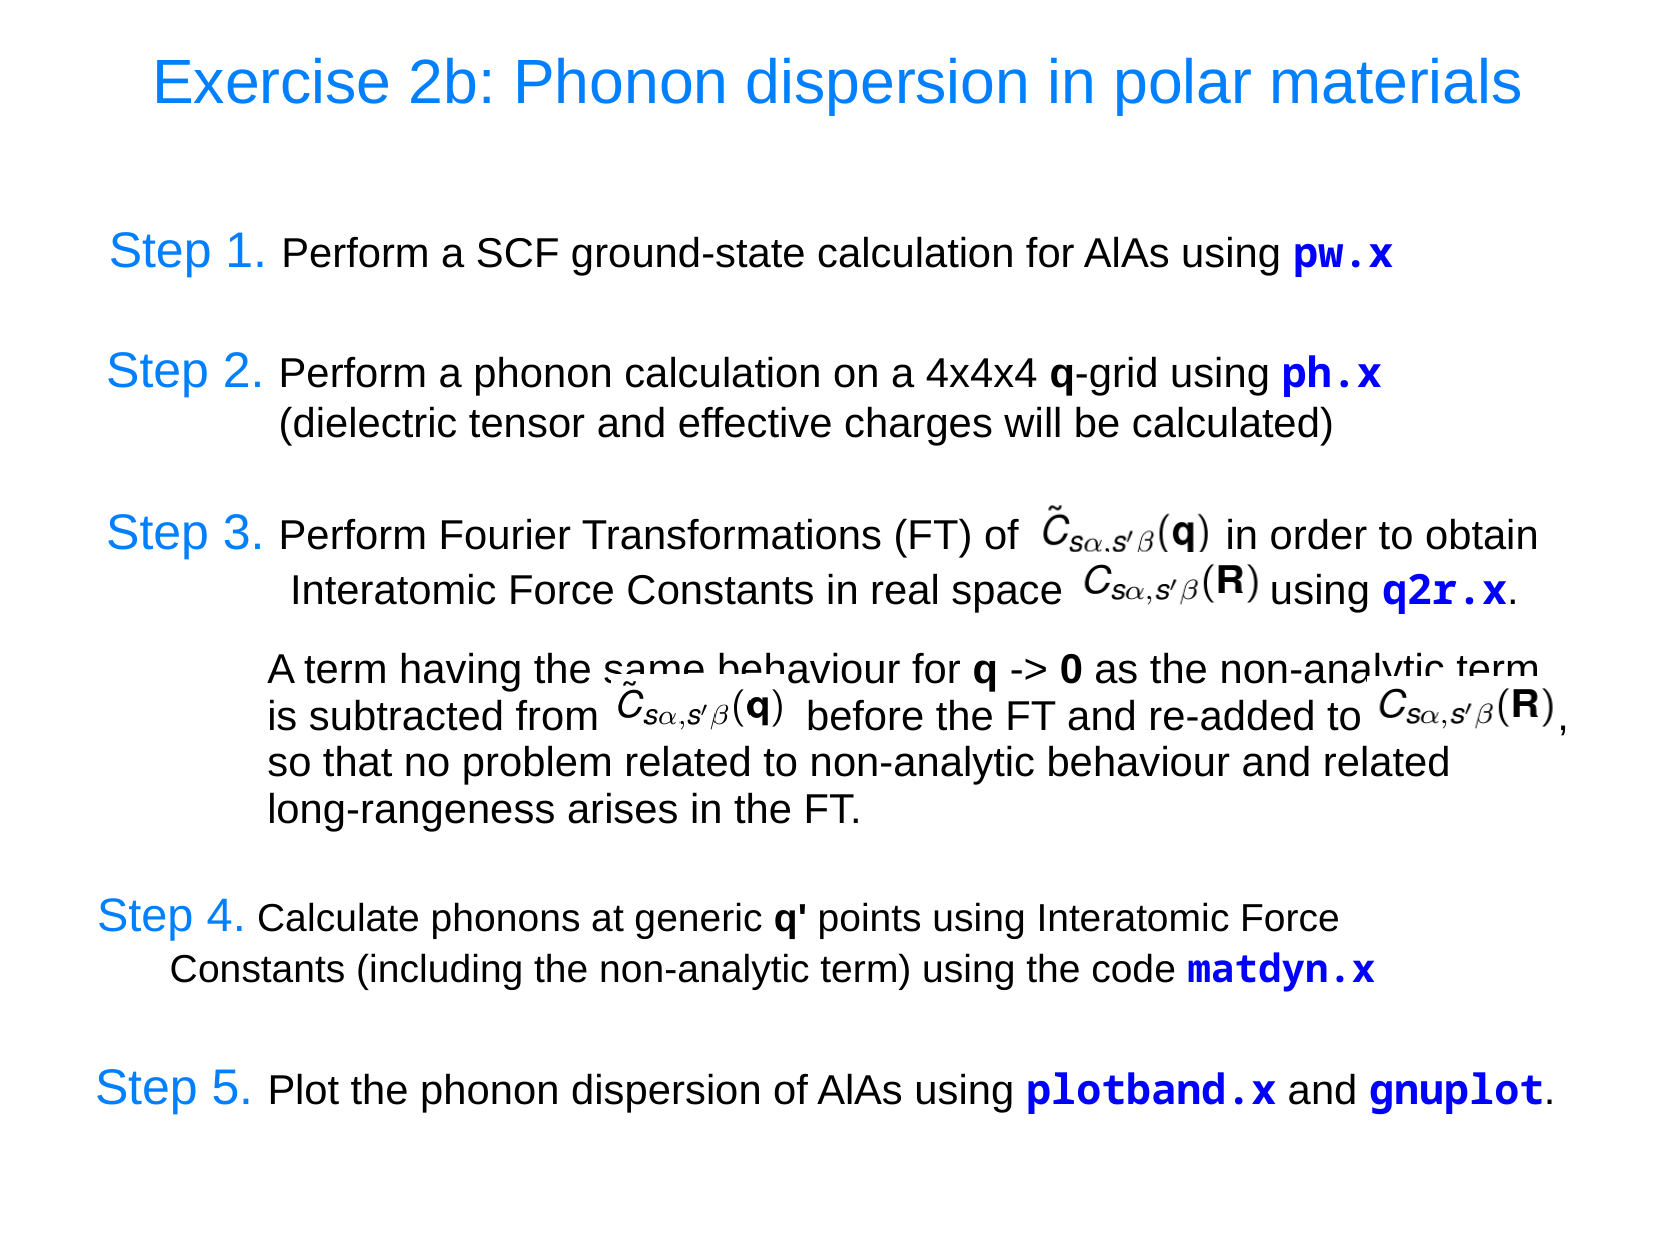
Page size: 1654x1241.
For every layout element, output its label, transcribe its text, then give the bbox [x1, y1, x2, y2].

list Step 2. Perform a phonon calculation on a 4x4x4 q-grid using ph.x (dielectric tensor and effective charges will be calculated) [35, 342, 1621, 503]
list Step 5. Plot the phonon dispersion of AlAs using plotband.x and gnuplot. [24, 1059, 1570, 1195]
list Step 4. Calculate phonons at generic q' points using Interatomic Force Constants (including the non-analytic term) using the code matdyn.x [30, 887, 1576, 1024]
list Step 3. Perform Fourier Transformations (FT) of in order to obtain Interatomic Force Constants in real space using q2r.x. A term having the same behaviour for q -> 0 as the non-analytic term is subtracted from before the FT and re-added to , so that no problem related to non-analytic behaviour and related long-rangeness arises in the FT. [35, 503, 1621, 843]
picture [1036, 498, 1264, 610]
list Step 1. Perform a SCF ground-state calculation for AlAs using pw.x [38, 222, 1623, 385]
picture [1367, 676, 1559, 734]
picture [611, 674, 786, 736]
title Exercise 2b: Phonon dispersion in polar materials [83, 0, 1572, 186]
